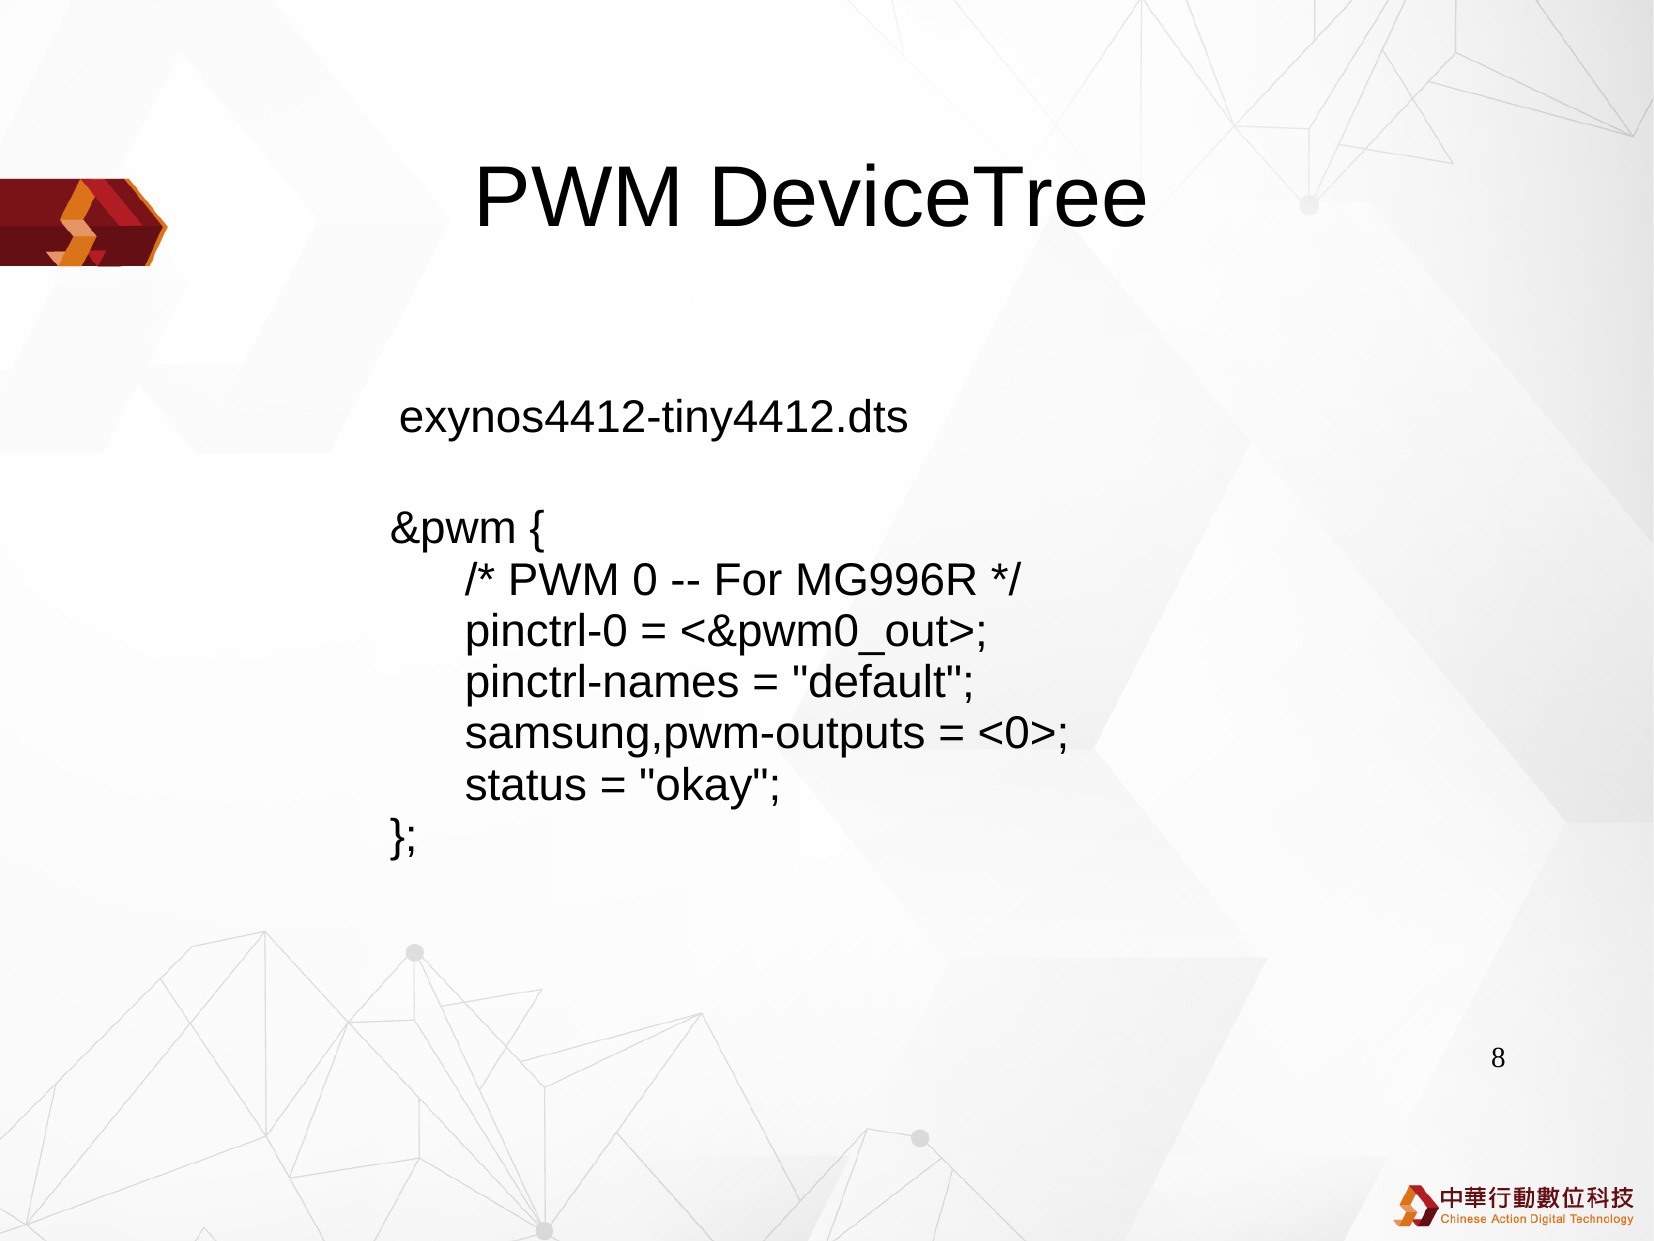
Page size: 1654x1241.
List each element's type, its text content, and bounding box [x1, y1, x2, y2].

title PWM DeviceTree [118, 112, 1506, 281]
text_box &pwm { /* PWM 0 -- For MG996R */ pinctrl-0 = <&pwm0_out>; pinctrl-names = "default"; samsung,pwm-outputs = <0>; status = "okay"; }; [375, 495, 1441, 931]
picture [0, 0, 1654, 1241]
text_box exynos4412-tiny4412.dts [384, 383, 970, 451]
